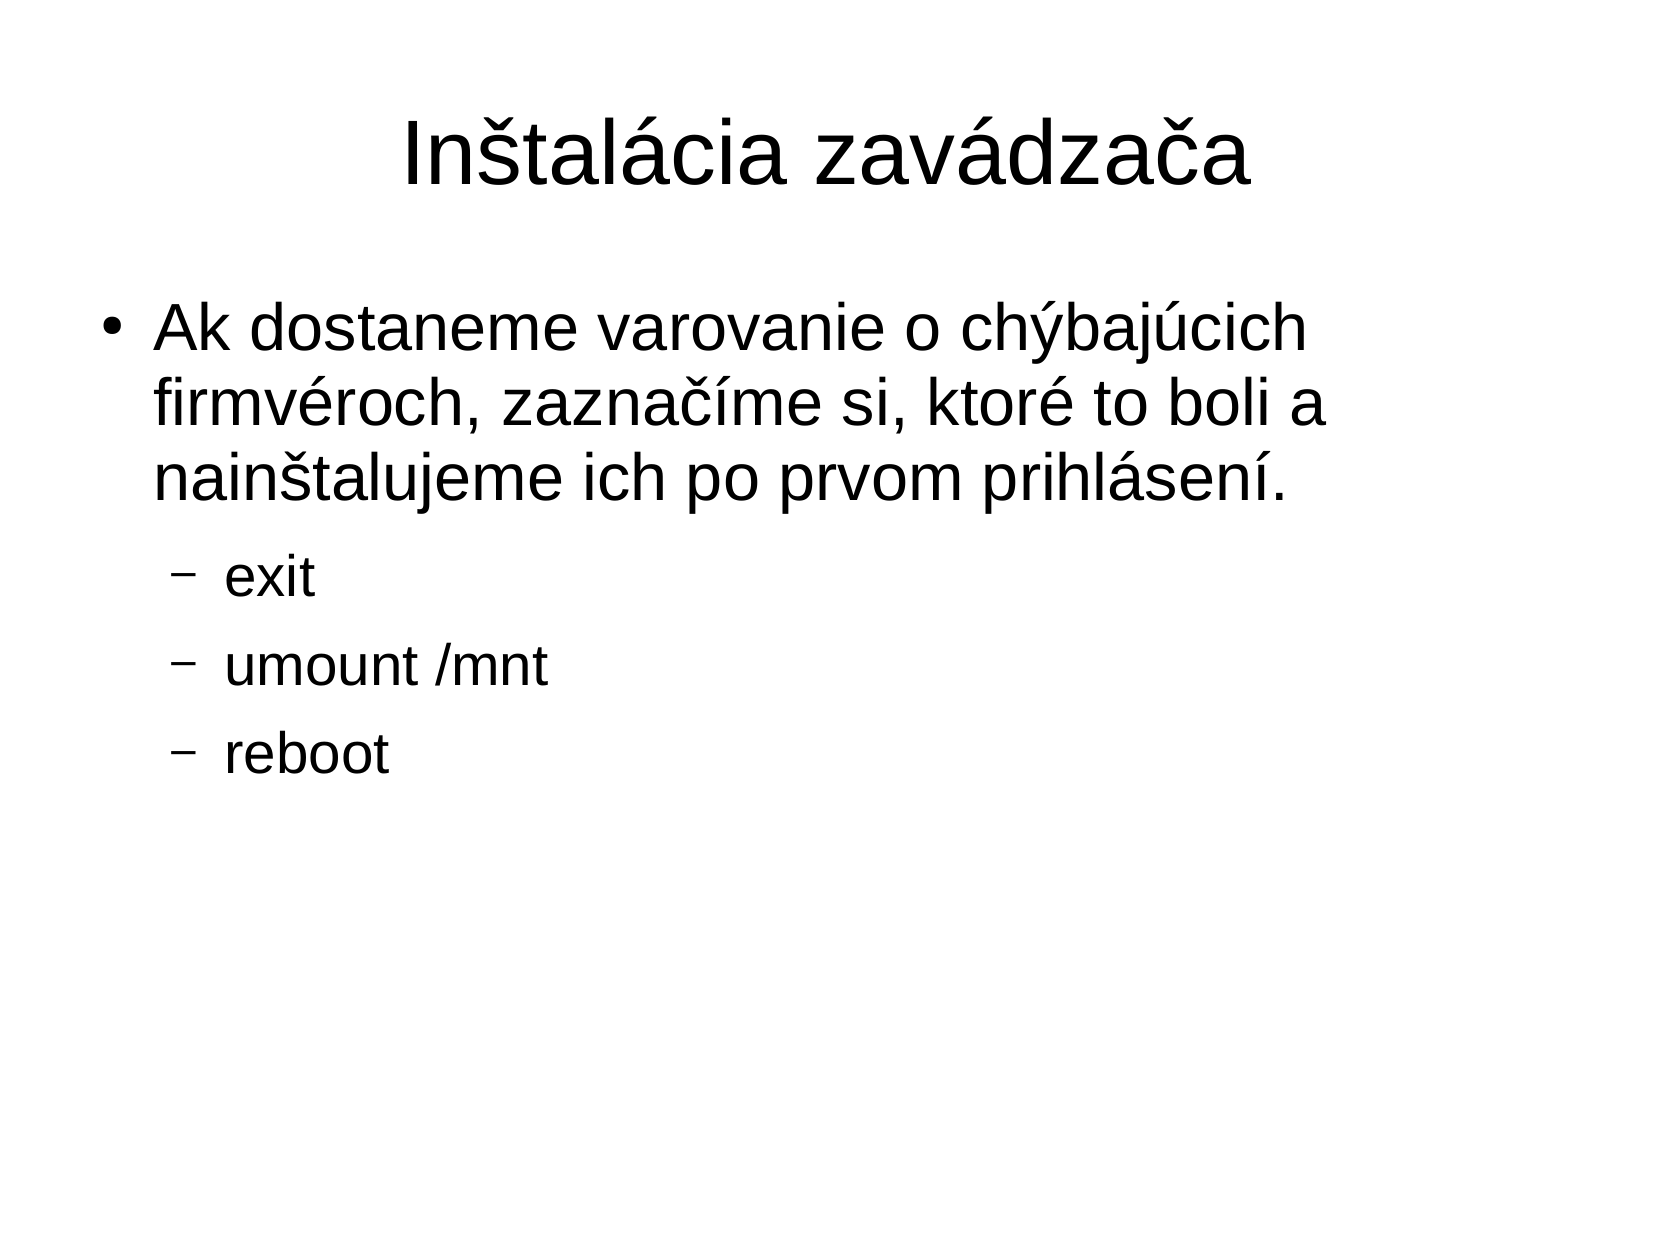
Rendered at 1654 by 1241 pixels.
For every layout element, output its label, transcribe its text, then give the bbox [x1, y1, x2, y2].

title Inštalácia zavádzača [82, 49, 1571, 257]
list Ak dostaneme varovanie o chýbajúcich firmvéroch, zaznačíme si, ktoré to boli a nainštalujeme ich po prvom prihlásení. exit umount /mnt reboot [82, 290, 1571, 1010]
